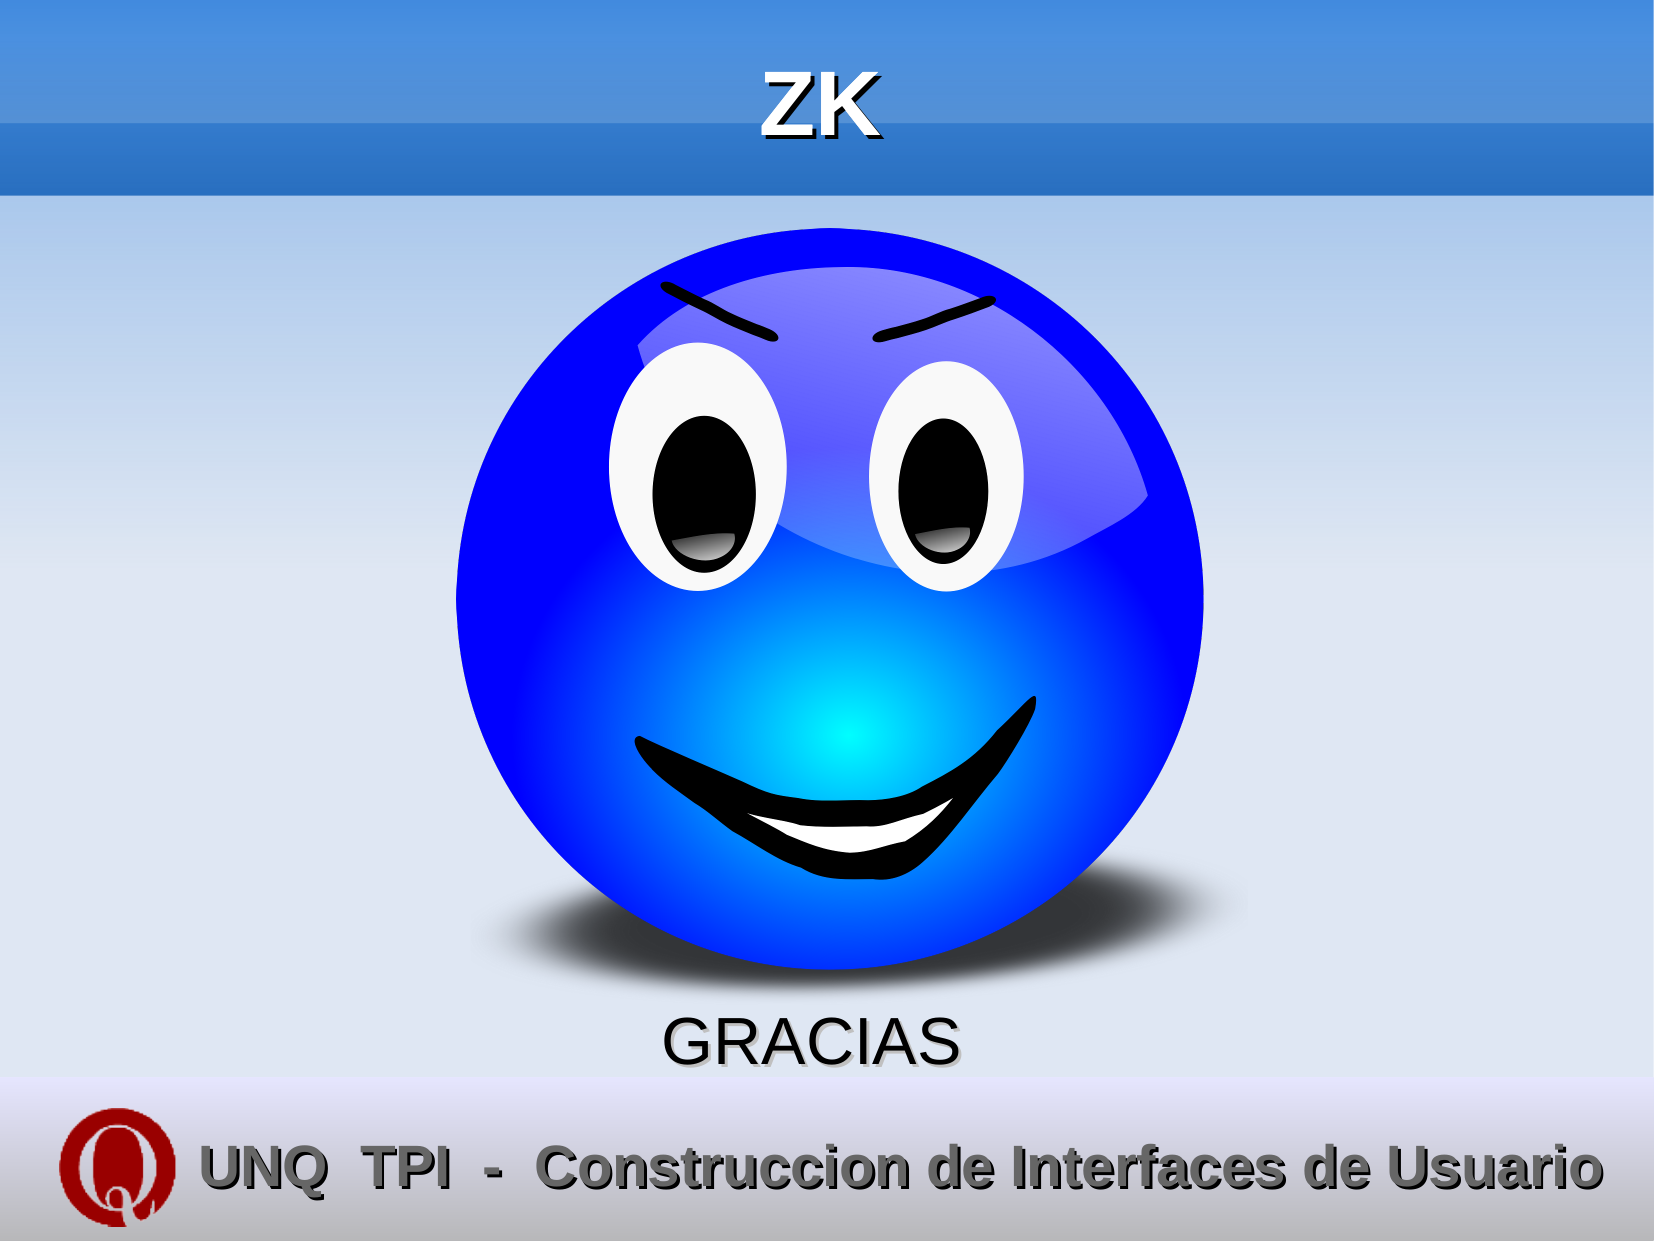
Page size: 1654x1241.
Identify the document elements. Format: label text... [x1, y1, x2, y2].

title ZK [76, 0, 1566, 208]
title UNQ TPI - Construccion de Interfaces de Usuario [0, 1077, 1654, 1241]
text_box GRACIAS [661, 1003, 992, 1079]
picture [59, 1108, 178, 1227]
picture [0, 0, 1654, 1077]
